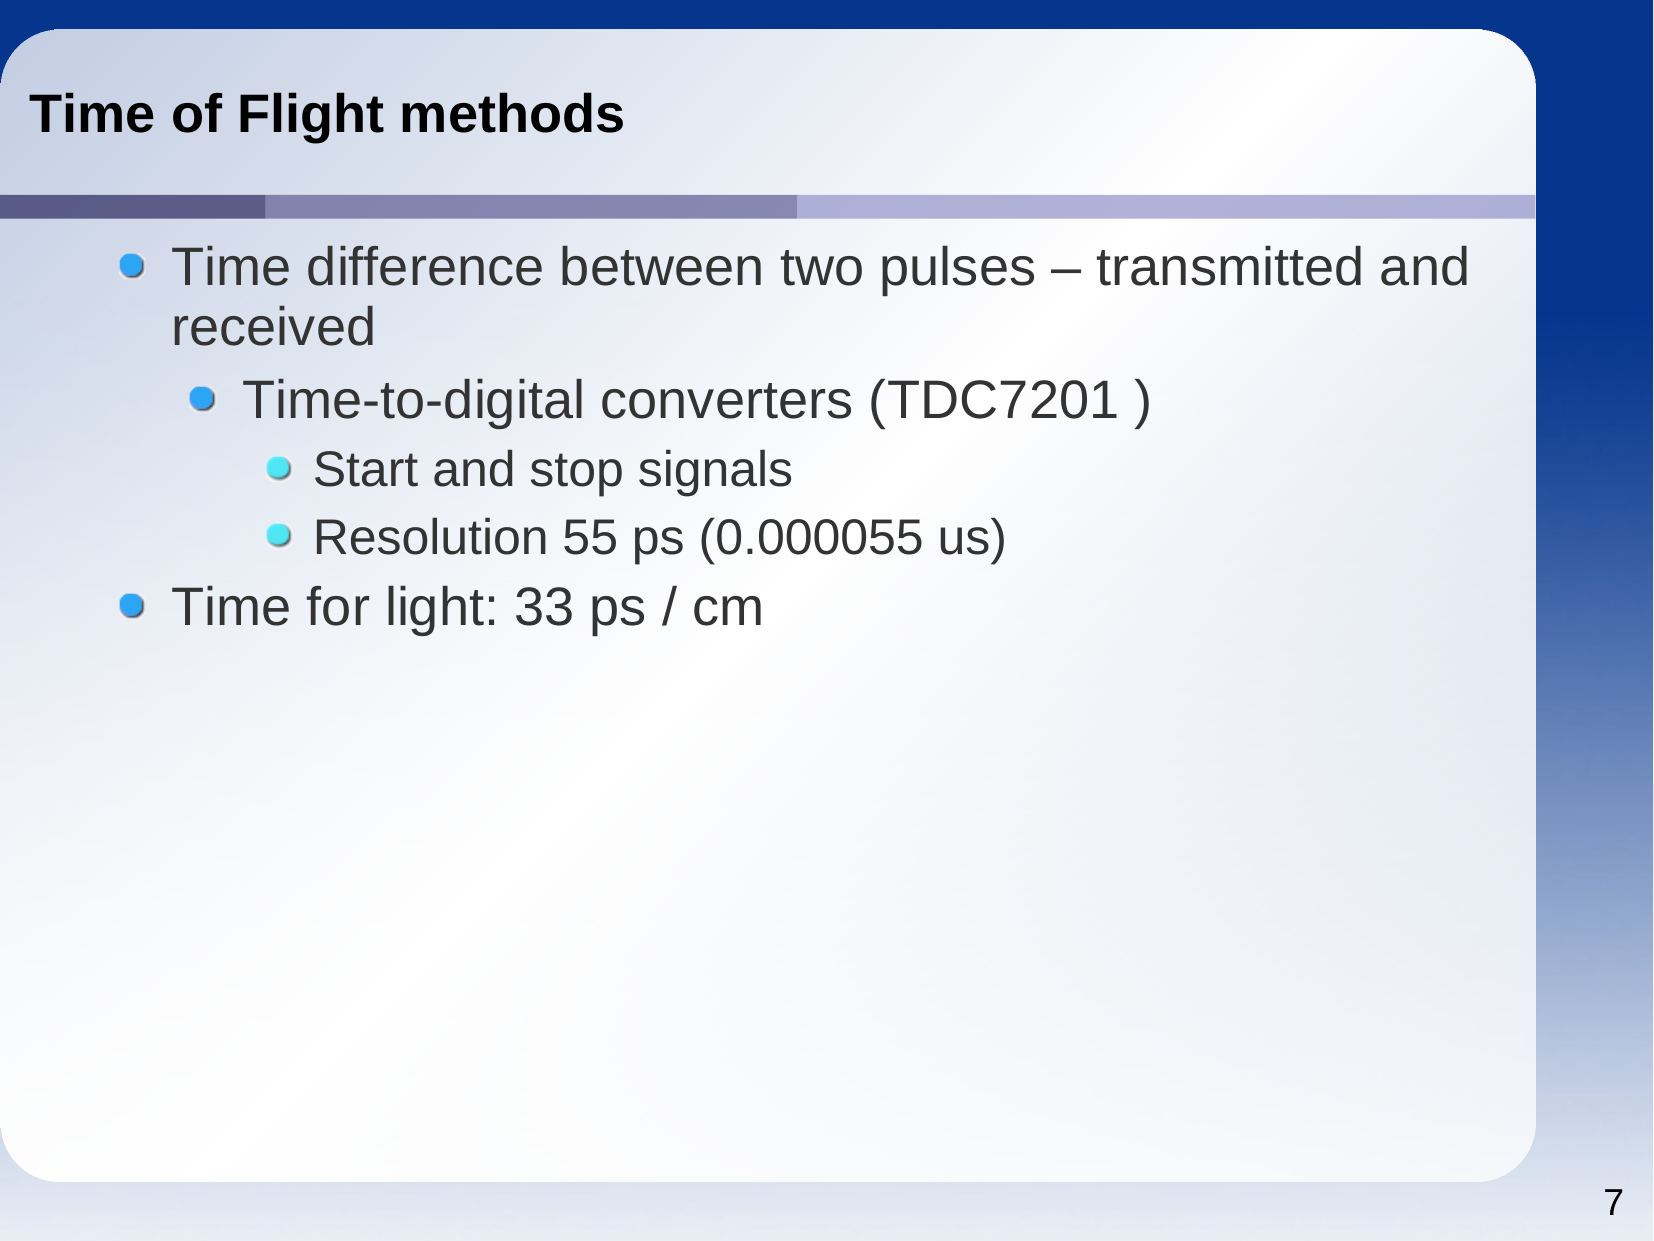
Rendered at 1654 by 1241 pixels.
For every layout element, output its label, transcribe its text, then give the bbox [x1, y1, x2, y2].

picture [0, 0, 1654, 1241]
title Time of Flight methods [29, 49, 1506, 178]
list Time difference between two pulses – transmitted and received Time-to-digital converters (TDC7201 ) Start and stop signals Resolution 55 ps (0.000055 us) Time for light: 33 ps / cm [29, 236, 1506, 1152]
